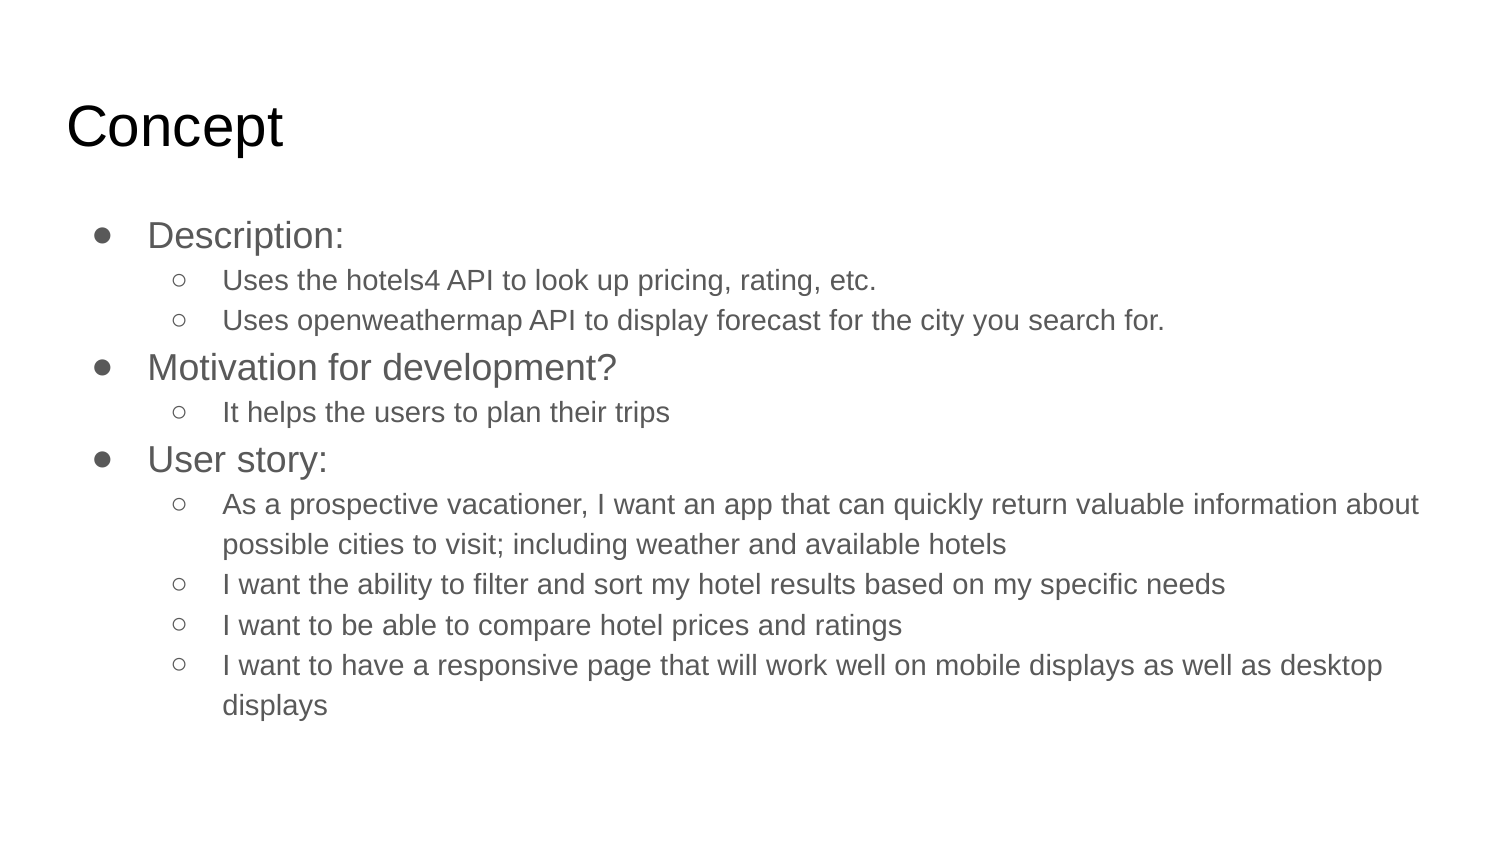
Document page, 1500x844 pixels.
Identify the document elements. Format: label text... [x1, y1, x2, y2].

title Concept [51, 72, 1449, 167]
list Description: Uses the hotels4 API to look up pricing, rating, etc. Uses openweathermap API to display forecast for the city you search for. Motivation for development? It helps the users to plan their trips User story: As a prospective vacationer, I want an app that can quickly return valuable information about possible cities to visit; including weather and available hotels I want the ability to filter and sort my hotel results based on my specific needs I want to be able to compare hotel prices and ratings I want to have a responsive page that will work well on mobile displays as well as desktop displays [57, 189, 1456, 751]
